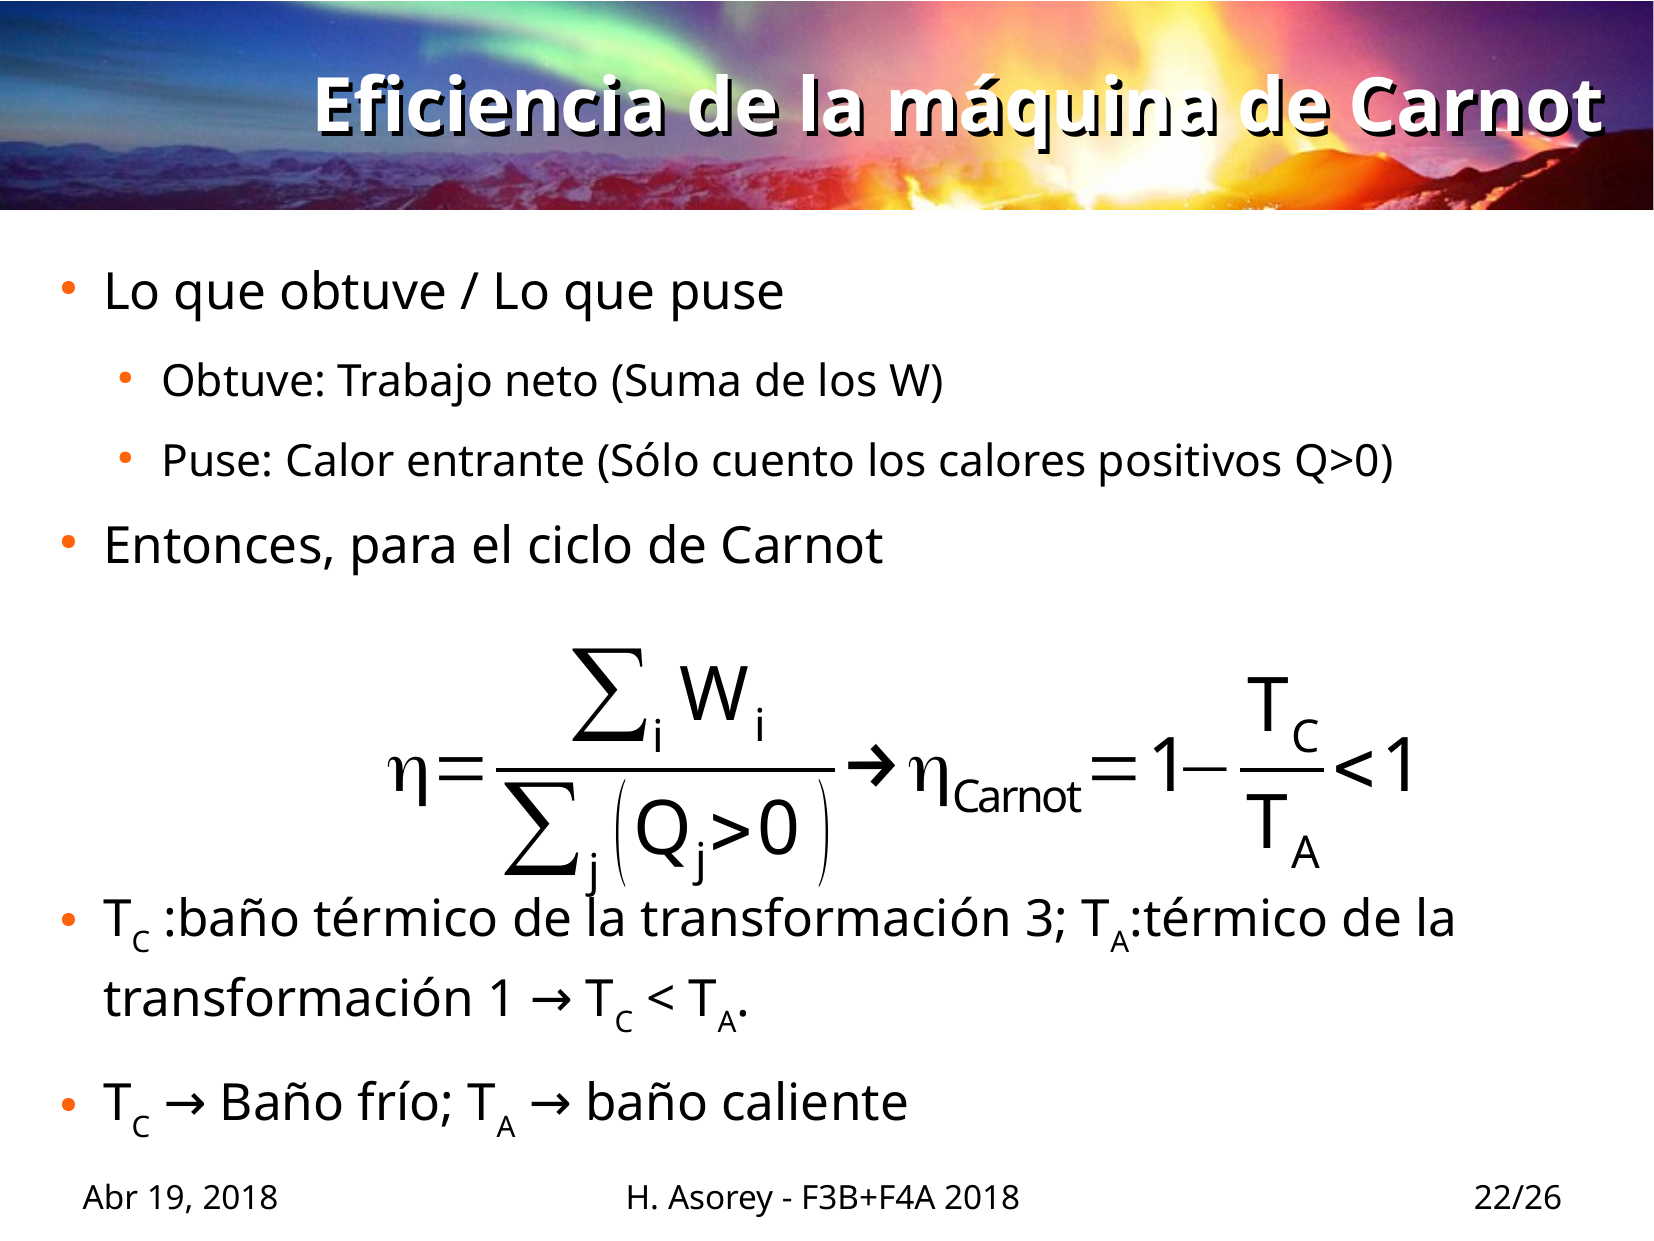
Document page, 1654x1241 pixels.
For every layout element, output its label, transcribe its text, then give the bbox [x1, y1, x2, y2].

picture [0, 1, 1654, 210]
title Eficiencia de la máquina de Carnot [45, 15, 1606, 191]
list Lo que obtuve / Lo que puse Obtuve: Trabajo neto (Suma de los W) Puse: Calor entrante (Sólo cuento los calores positivos Q>0) Entonces, para el ciclo de Carnot TC :baño térmico de la transformación 3; TA:térmico de la transformación 1 → TC < TA. TC → Baño frío; TA → baño caliente [45, 255, 1606, 1156]
chart [378, 643, 1415, 898]
